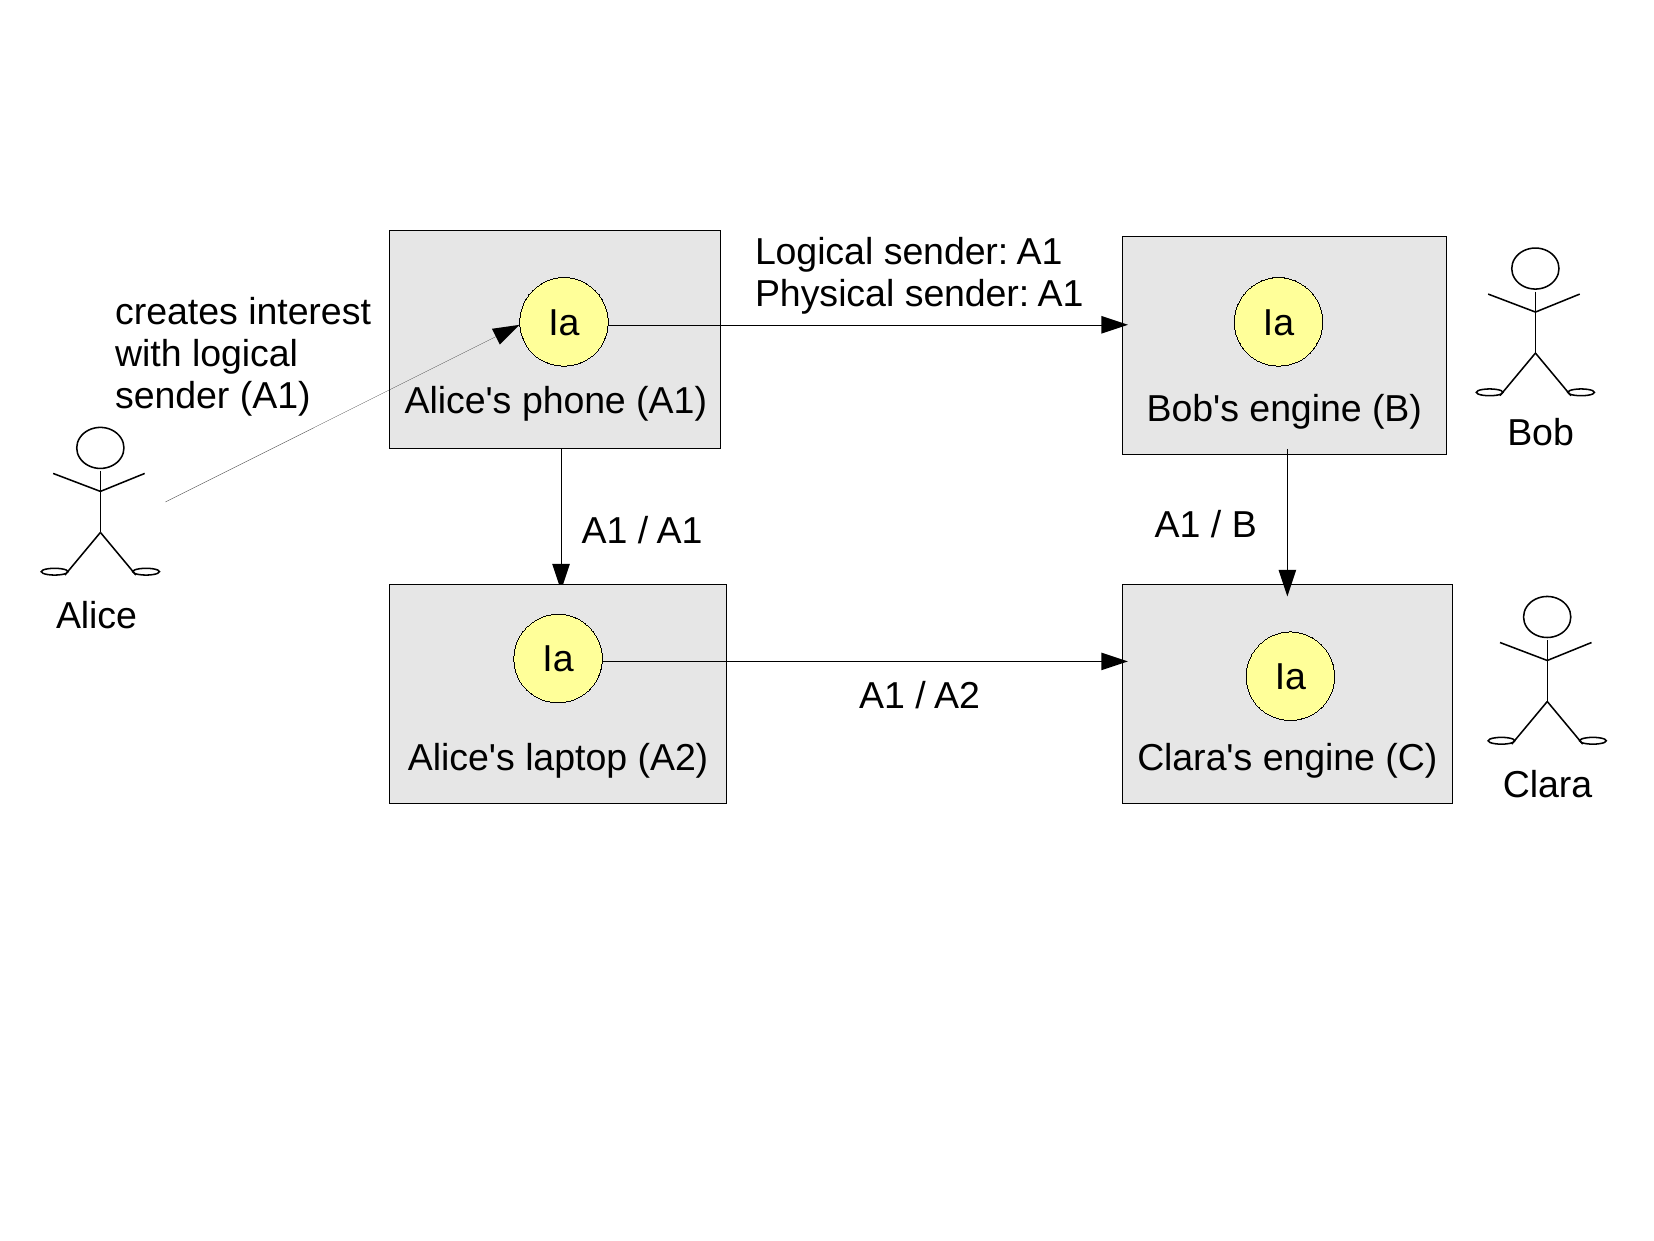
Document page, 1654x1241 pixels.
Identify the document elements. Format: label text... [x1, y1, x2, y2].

text_box creates interest with logical sender (A1) [100, 283, 485, 509]
text_box Bob's engine (B) [1122, 236, 1447, 455]
text_box Clara [1488, 755, 1608, 813]
text_box Ia [519, 277, 609, 367]
text_box A1 / B [1139, 496, 1317, 595]
text_box Ia [513, 614, 603, 703]
text_box A1 / A2 [844, 667, 1022, 767]
text_box Alice [41, 586, 153, 644]
text_box [389, 230, 721, 341]
text_box Alice's phone (A1) [485, 372, 722, 471]
text_box Alice's laptop (A2) [389, 584, 727, 804]
text_box Clara's engine (C) [1122, 584, 1453, 804]
text_box Ia [1234, 277, 1323, 367]
text_box A1 / A1 [566, 501, 745, 601]
text_box [485, 326, 721, 372]
text_box Logical sender: A1 Physical sender: A1 [740, 223, 1099, 323]
text_box Bob [1492, 403, 1589, 461]
text_box Ia [1246, 631, 1335, 721]
